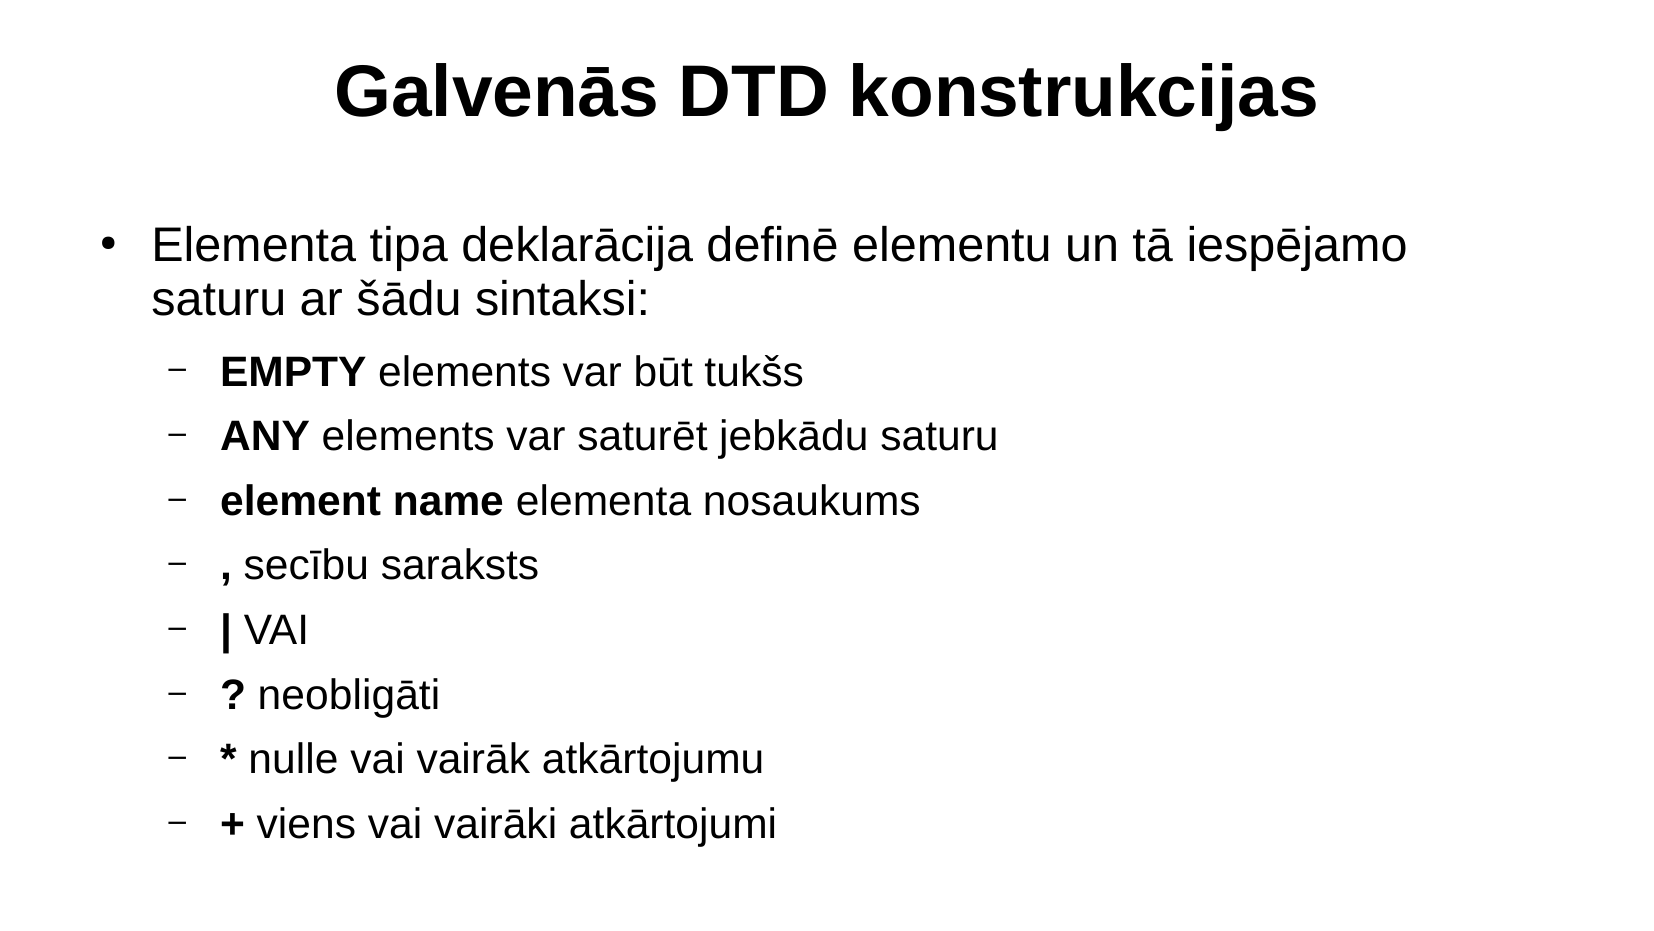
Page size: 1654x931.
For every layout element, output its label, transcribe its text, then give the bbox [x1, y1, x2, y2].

title Galvenās DTD konstrukcijas [82, 37, 1571, 147]
list Elementa tipa deklarācija definē elementu un tā iespējamo saturu ar šādu sintaksi: EMPTY elements var būt tukšs ANY elements var saturēt jebkādu saturu element name elementa nosaukums , secību saraksts | VAI ? neobligāti * nulle vai vairāk atkārtojumu + viens vai vairāki atkārtojumi [82, 217, 1538, 851]
